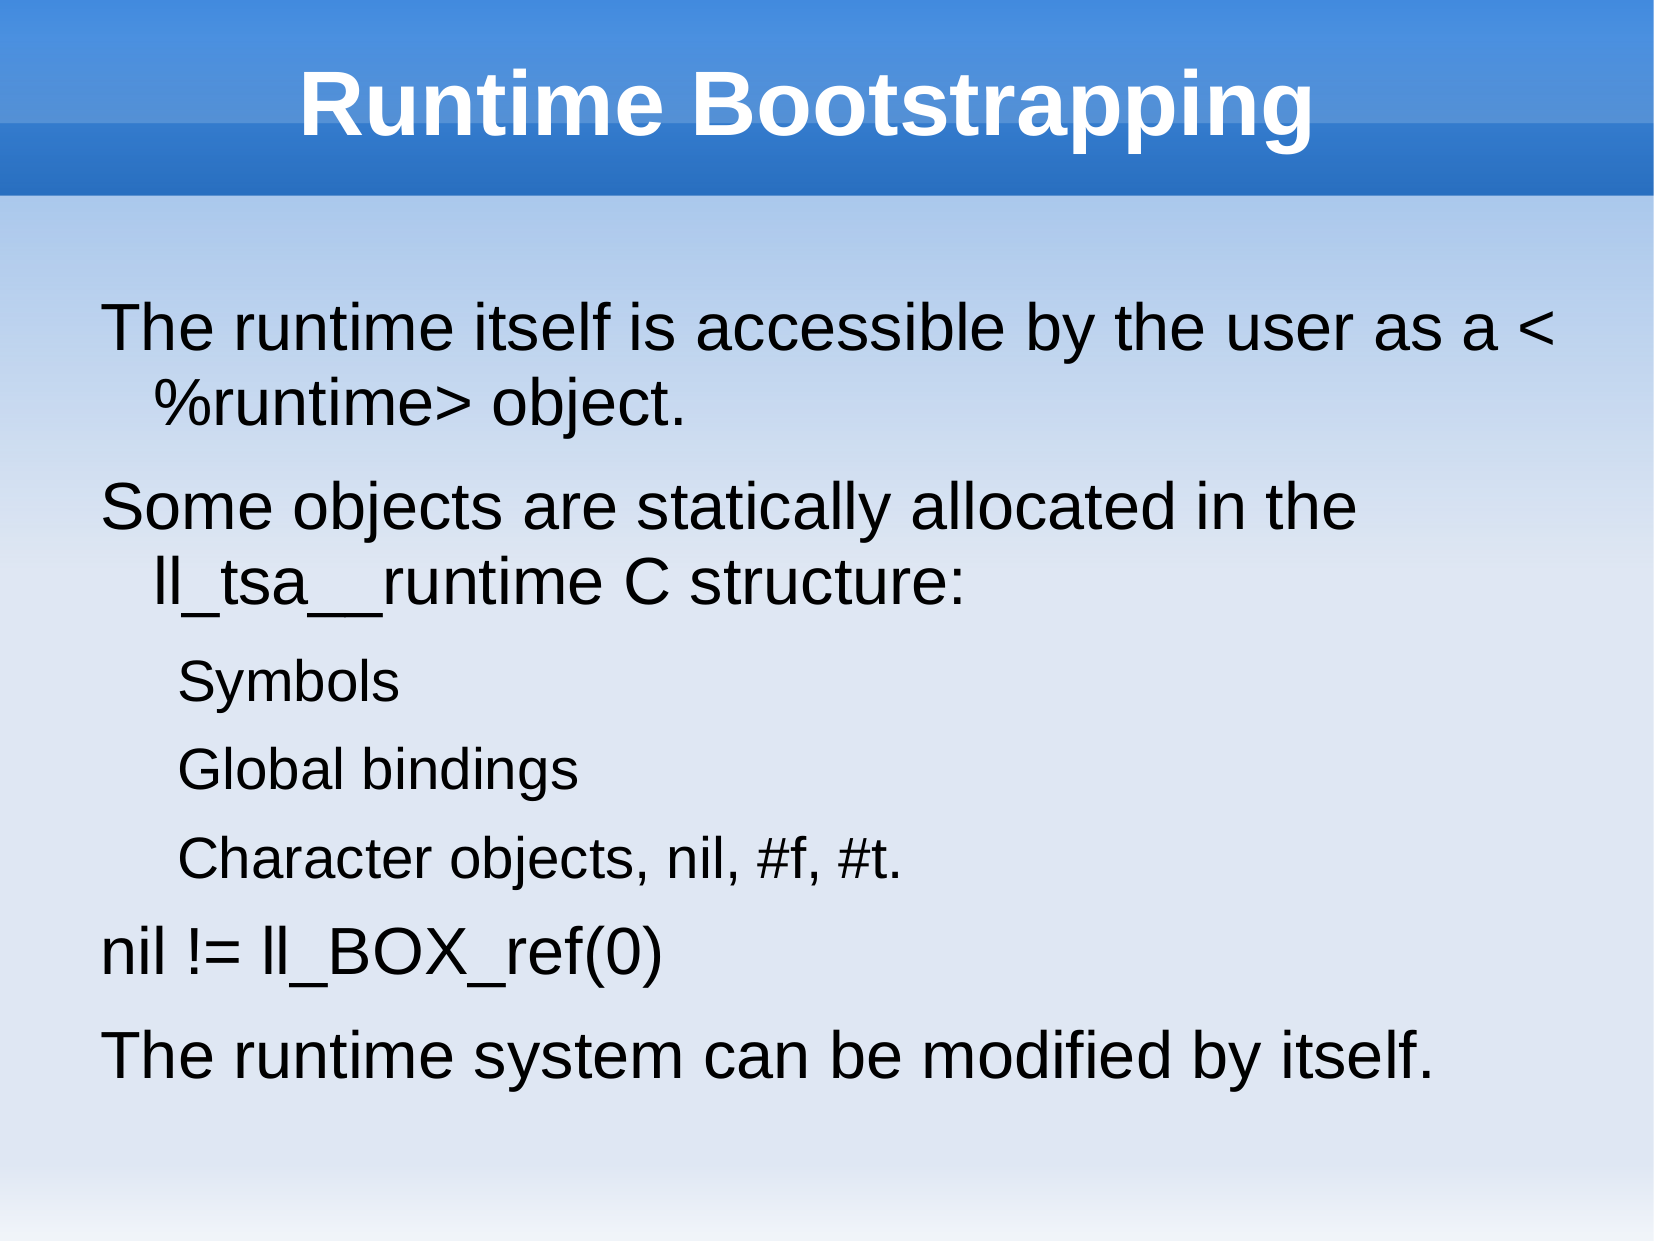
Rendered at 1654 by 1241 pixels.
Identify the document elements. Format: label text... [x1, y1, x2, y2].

picture [0, 0, 1654, 1241]
title Runtime Bootstrapping [76, 7, 1565, 200]
list The runtime itself is accessible by the user as a <%runtime> object. Some objects are statically allocated in the ll_tsa__runtime C structure: Symbols Global bindings Character objects, nil, #f, #t. nil != ll_BOX_ref(0) The runtime system can be modified by itself. [82, 290, 1571, 1094]
